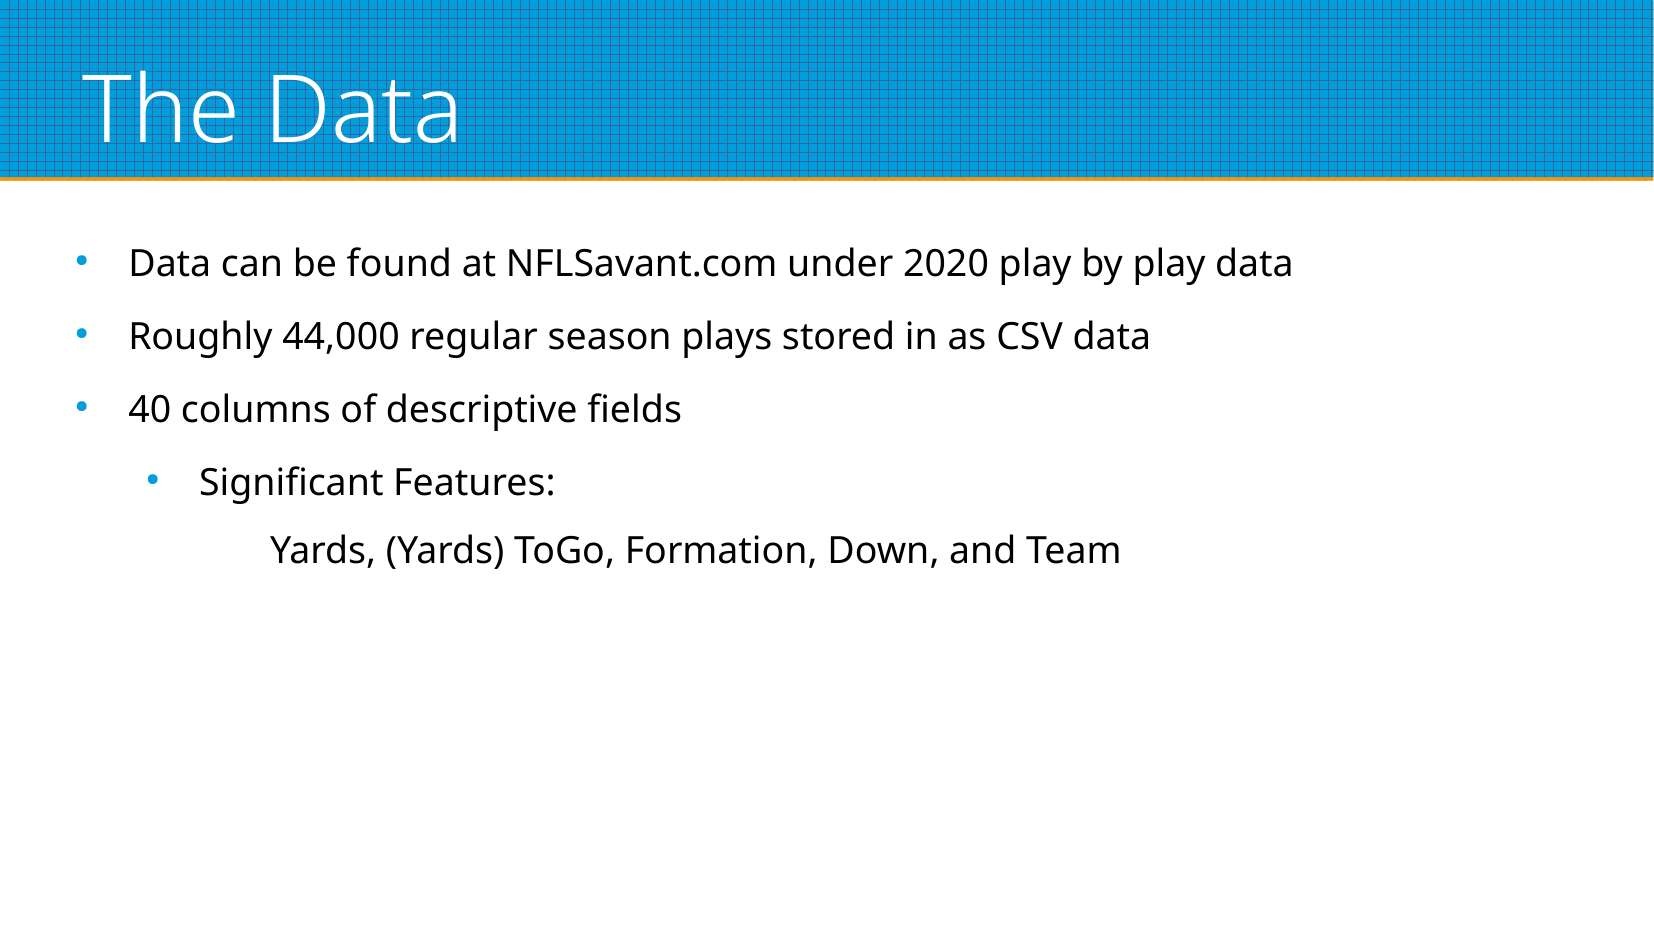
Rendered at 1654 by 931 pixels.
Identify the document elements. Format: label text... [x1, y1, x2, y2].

title The Data [82, 14, 1571, 171]
list Data can be found at NFLSavant.com under 2020 play by play data Roughly 44,000 regular season plays stored in as CSV data 40 columns of descriptive fields Significant Features: Yards, (Yards) ToGo, Formation, Down, and Team [57, 236, 1538, 811]
